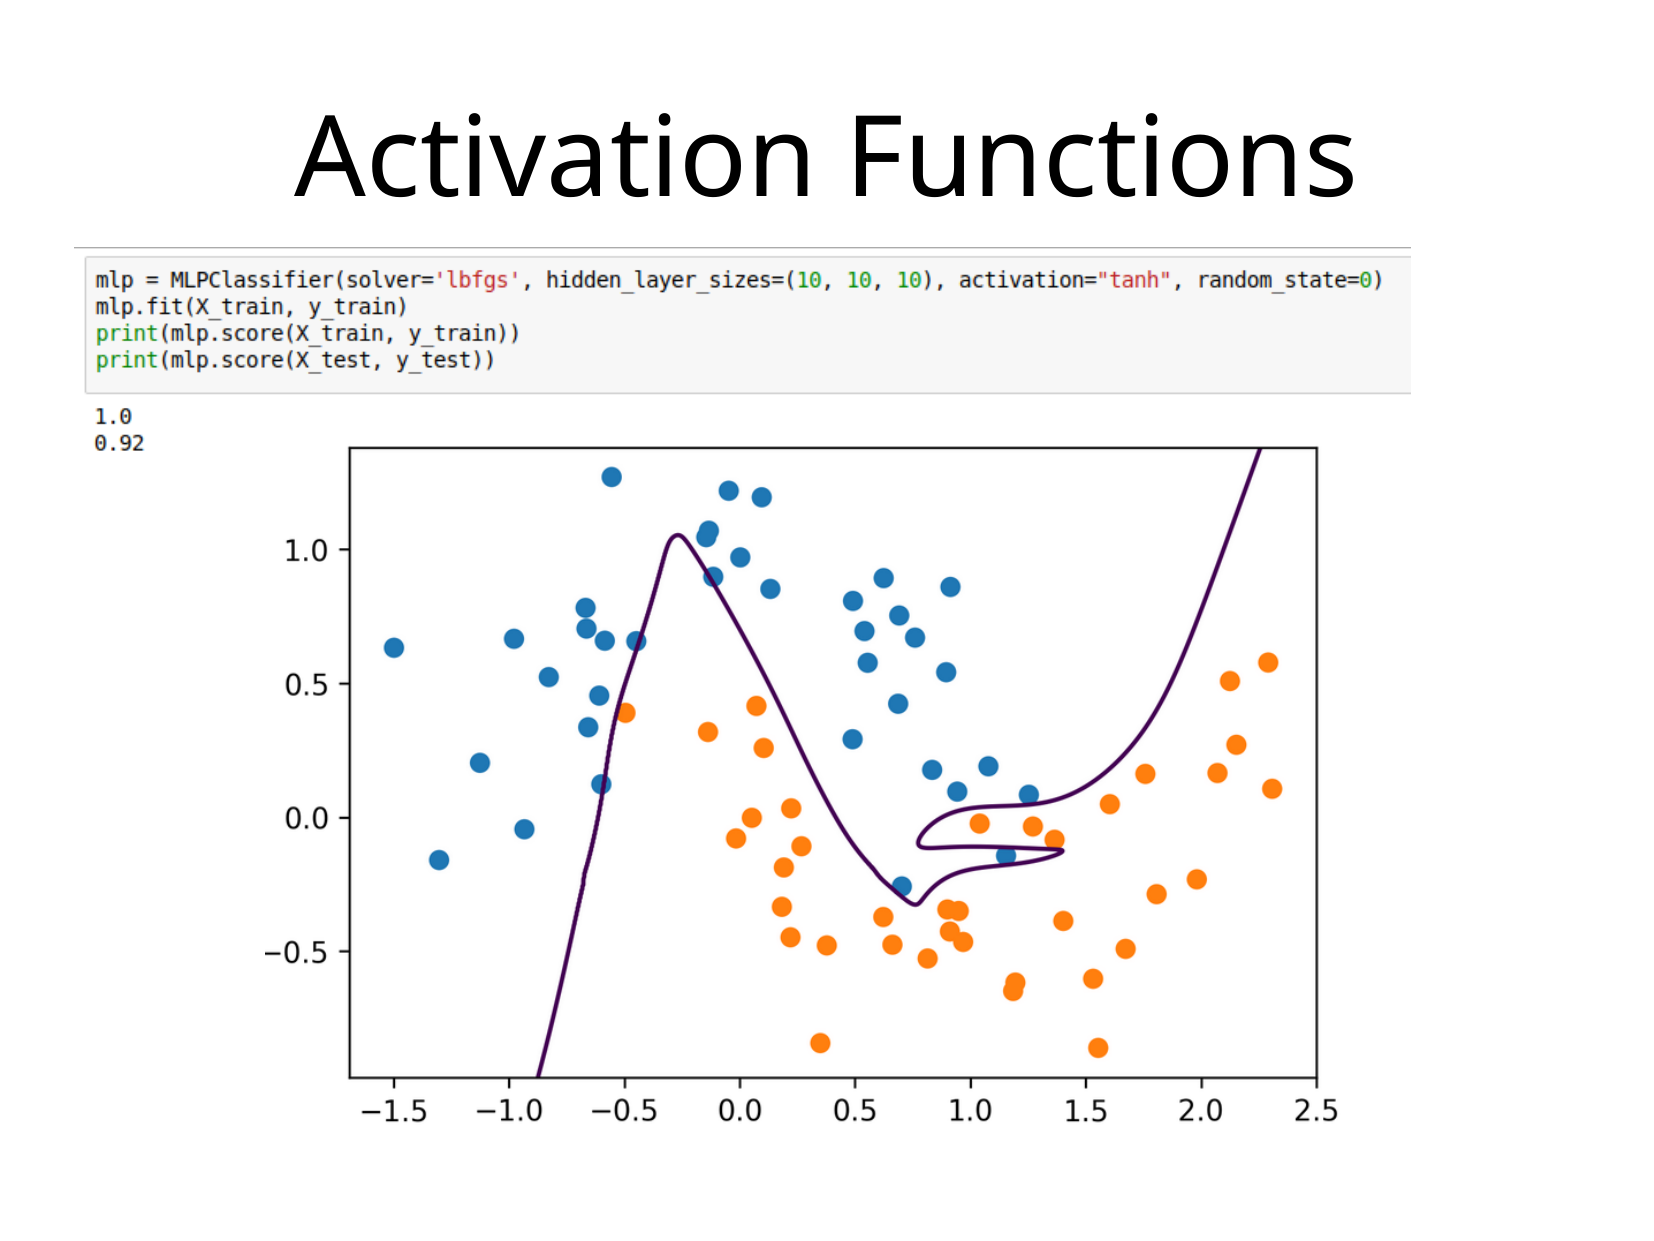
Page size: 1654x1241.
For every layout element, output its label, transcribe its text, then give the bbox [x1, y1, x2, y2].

title Activation Functions [82, 49, 1571, 257]
picture [74, 247, 1411, 1134]
